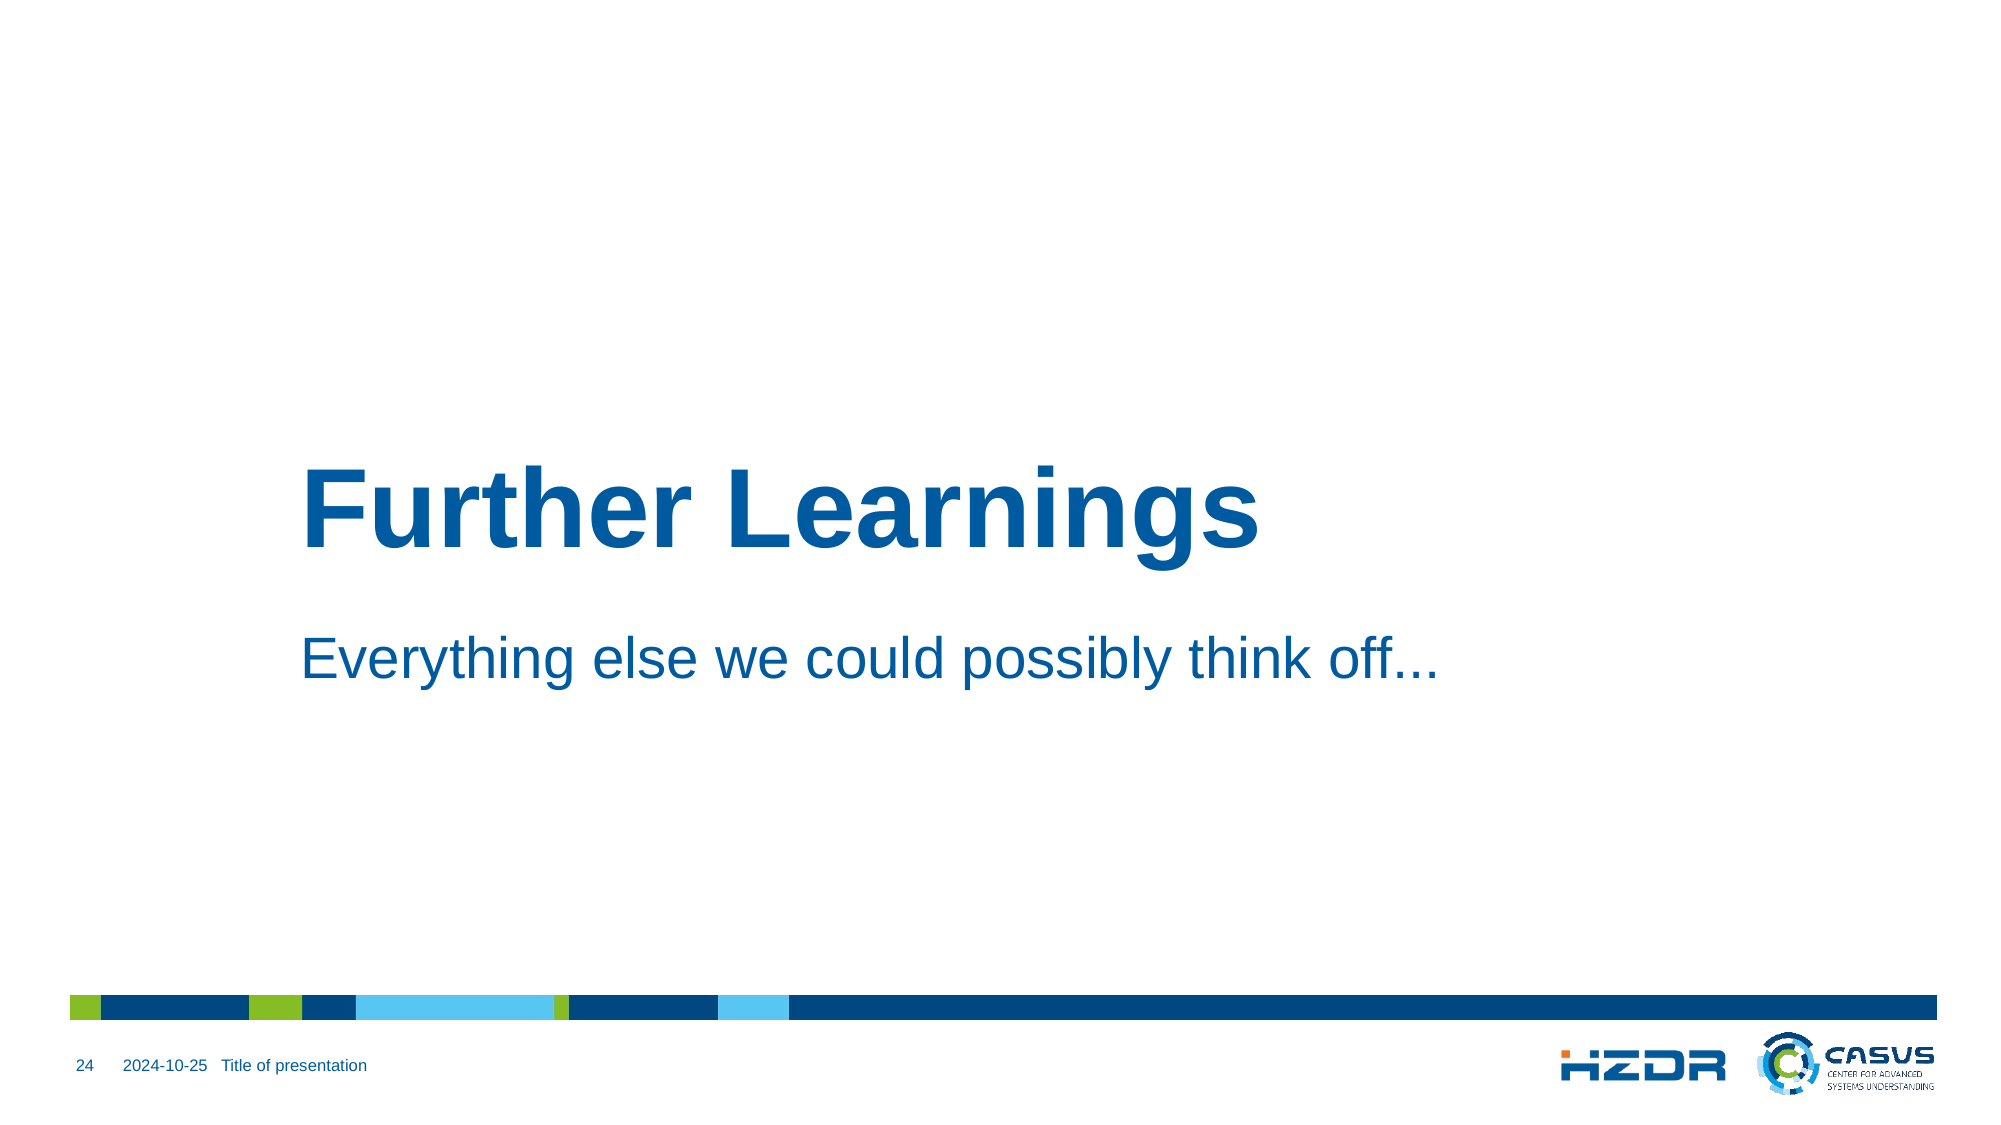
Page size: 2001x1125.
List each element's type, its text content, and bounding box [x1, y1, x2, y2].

picture [1757, 1032, 1934, 1095]
picture [70, 995, 101, 1020]
picture [104, 995, 569, 1020]
slide_number 2024-10-25 [107, 1034, 208, 1095]
picture [572, 995, 1937, 1020]
title Further Learnings [300, 450, 1651, 610]
subtitle Everything else we could possibly think off... [300, 620, 1651, 751]
picture [1560, 1049, 1726, 1081]
